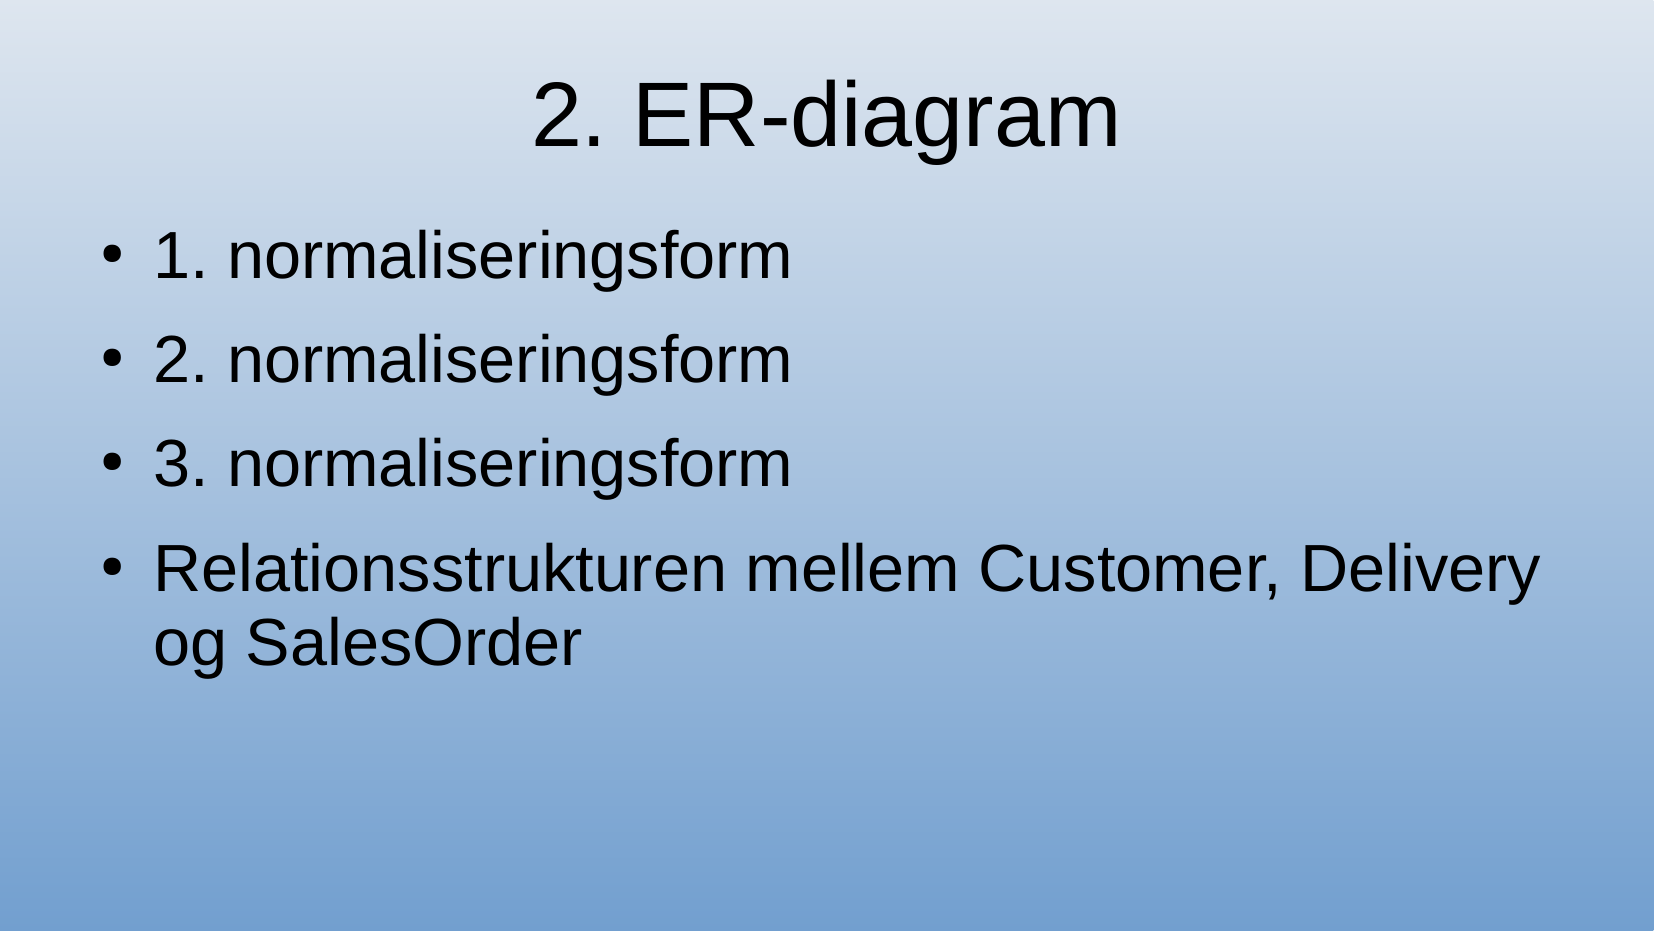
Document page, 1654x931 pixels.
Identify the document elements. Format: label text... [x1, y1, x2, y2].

list 1. normaliseringsform 2. normaliseringsform 3. normaliseringsform Relationsstrukturen mellem Customer, Delivery og SalesOrder [82, 217, 1571, 758]
title 2. ER-diagram [82, 37, 1571, 193]
